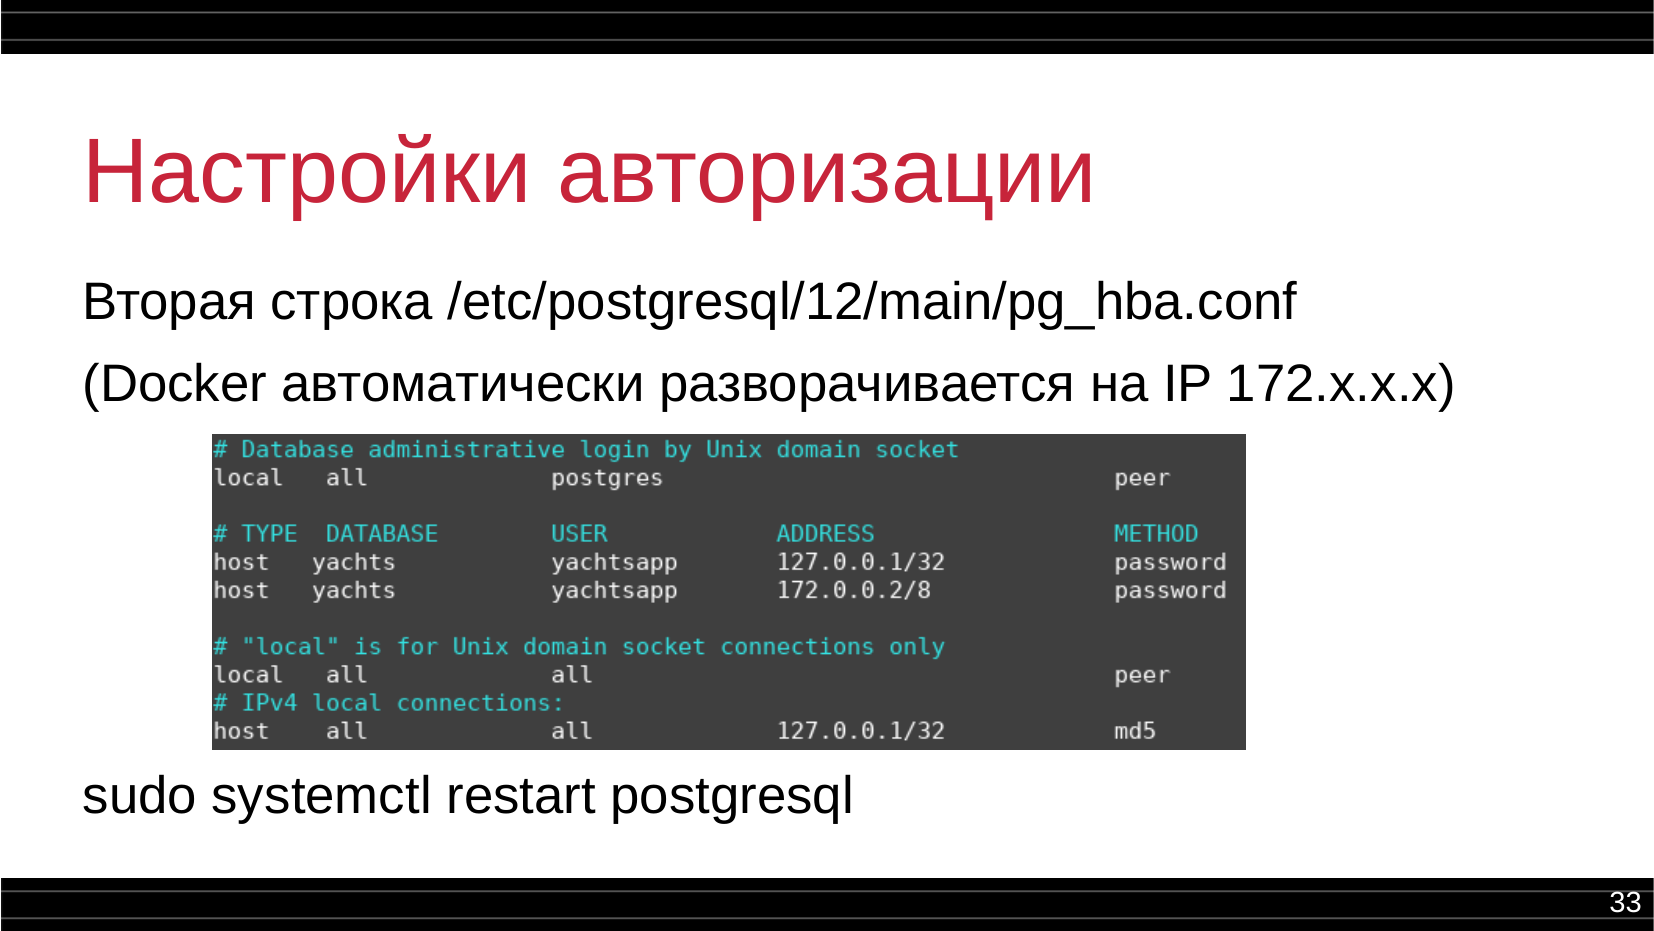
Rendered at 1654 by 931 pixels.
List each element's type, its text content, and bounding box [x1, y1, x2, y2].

picture [212, 434, 1246, 751]
list Вторая строка /etc/postgresql/12/main/pg_hba.conf (Docker автоматически разворачивается на IP 172.x.x.x) sudo systemctl restart postgresql [82, 271, 1571, 826]
title Настройки авторизации [82, 92, 1571, 249]
picture [1, 878, 1654, 931]
picture [1, 0, 1654, 54]
